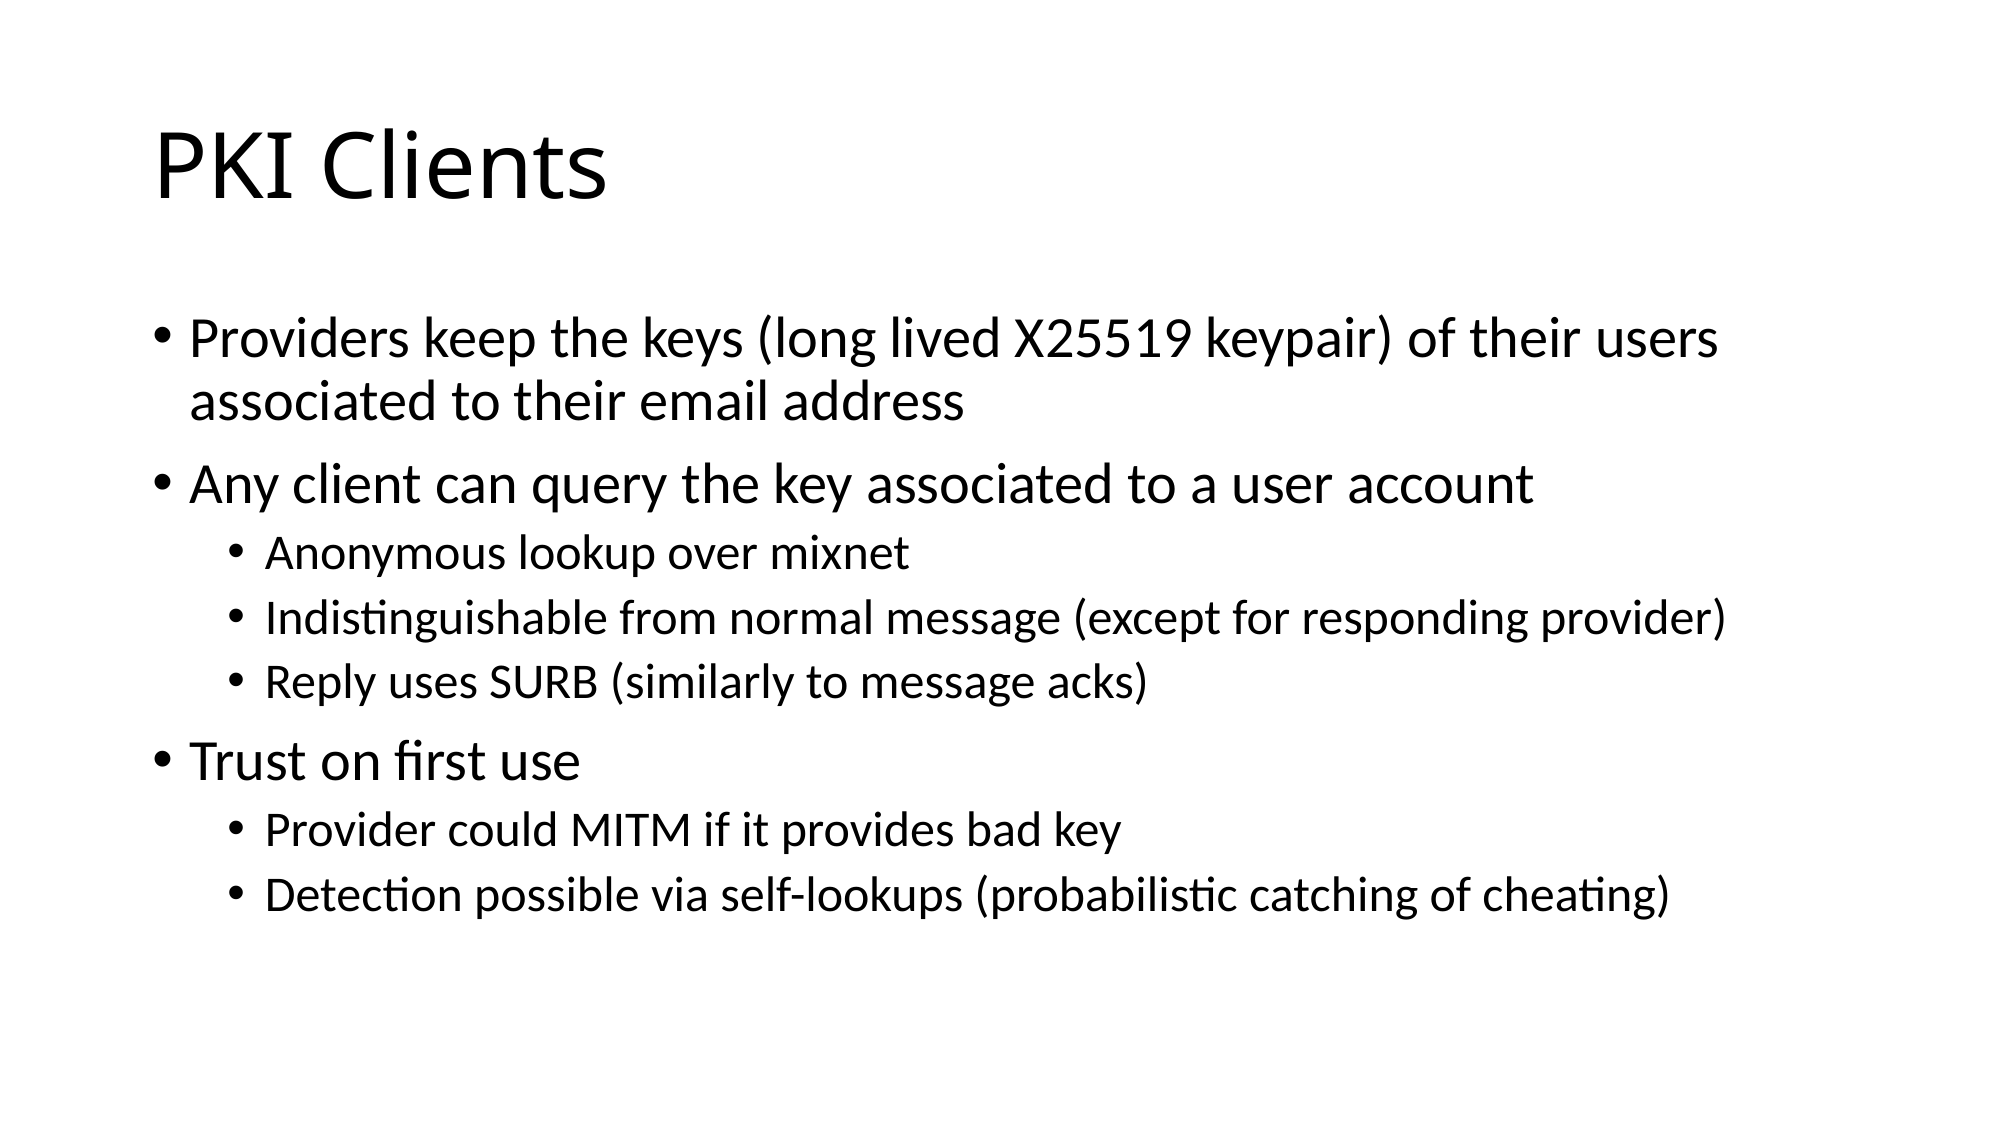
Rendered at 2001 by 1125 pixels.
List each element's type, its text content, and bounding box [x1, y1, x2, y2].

list Providers keep the keys (long lived X25519 keypair) of their users associated to their email address Any client can query the key associated to a user account Anonymous lookup over mixnet Indistinguishable from normal message (except for responding provider) Reply uses SURB (similarly to message acks) Trust on first use Provider could MITM if it provides bad key Detection possible via self-lookups (probabilistic catching of cheating) [137, 299, 1863, 1014]
title PKI Clients [137, 59, 1863, 278]
